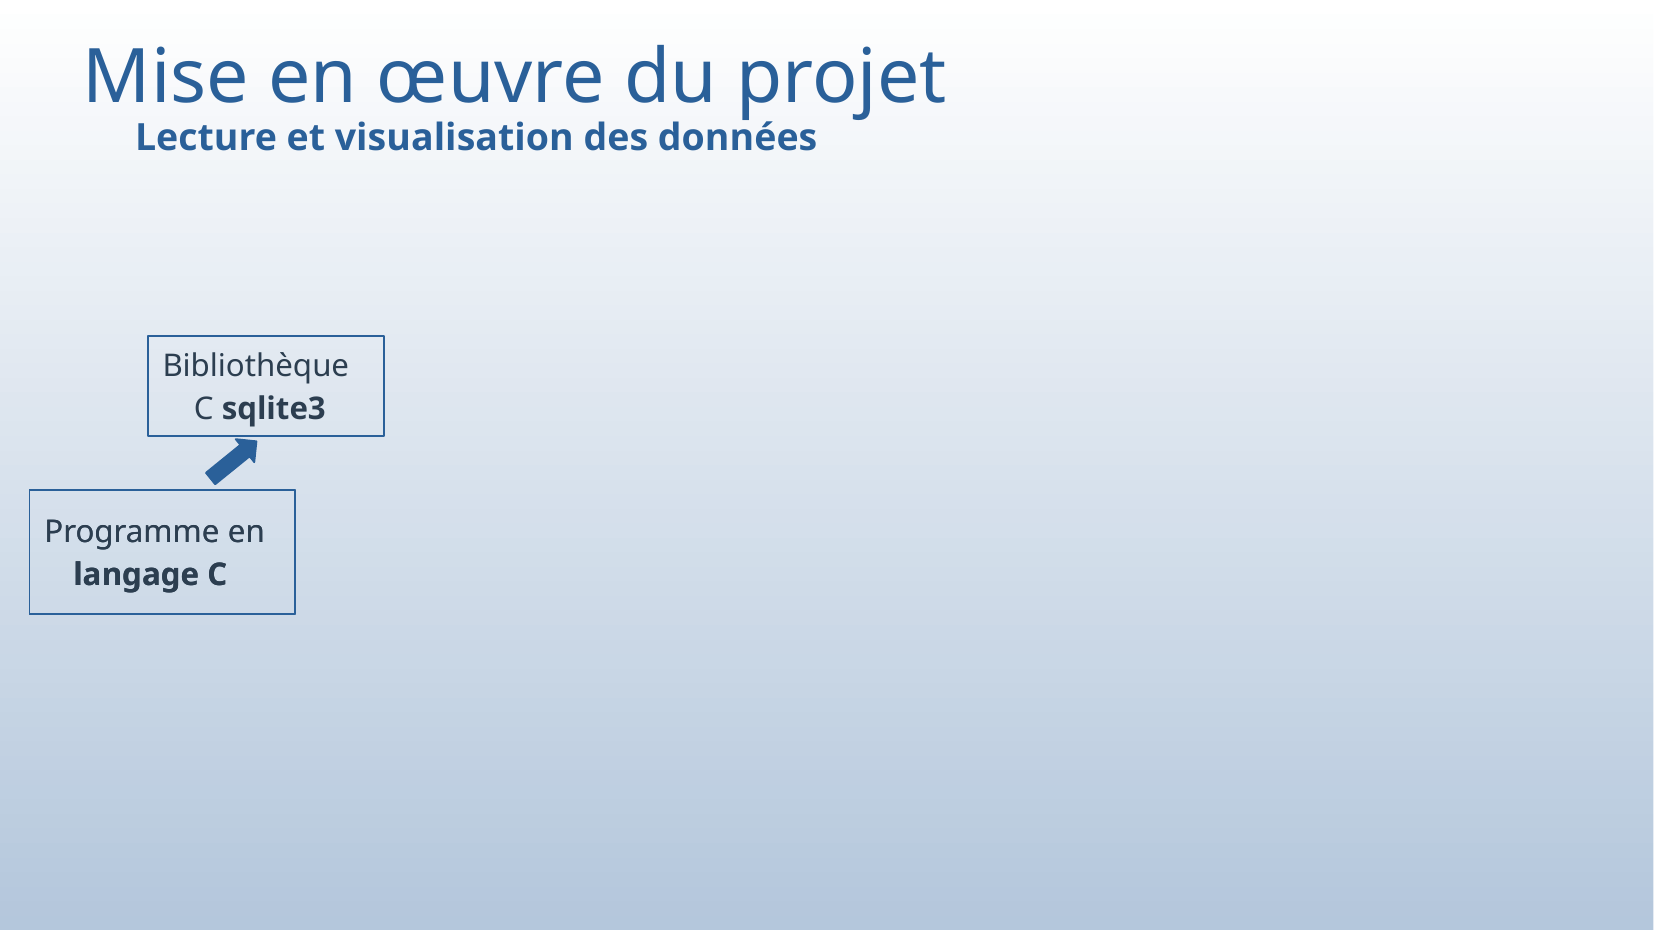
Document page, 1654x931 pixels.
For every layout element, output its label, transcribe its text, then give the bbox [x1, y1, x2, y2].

text_box Bibliothèque C sqlite3 [147, 342, 384, 430]
text_box Programme en langage C [29, 490, 296, 615]
text_box Lecture et visualisation des données [44, 106, 910, 165]
title Mise en œuvre du projet [82, 0, 1571, 151]
text_box [59, 224, 1595, 931]
